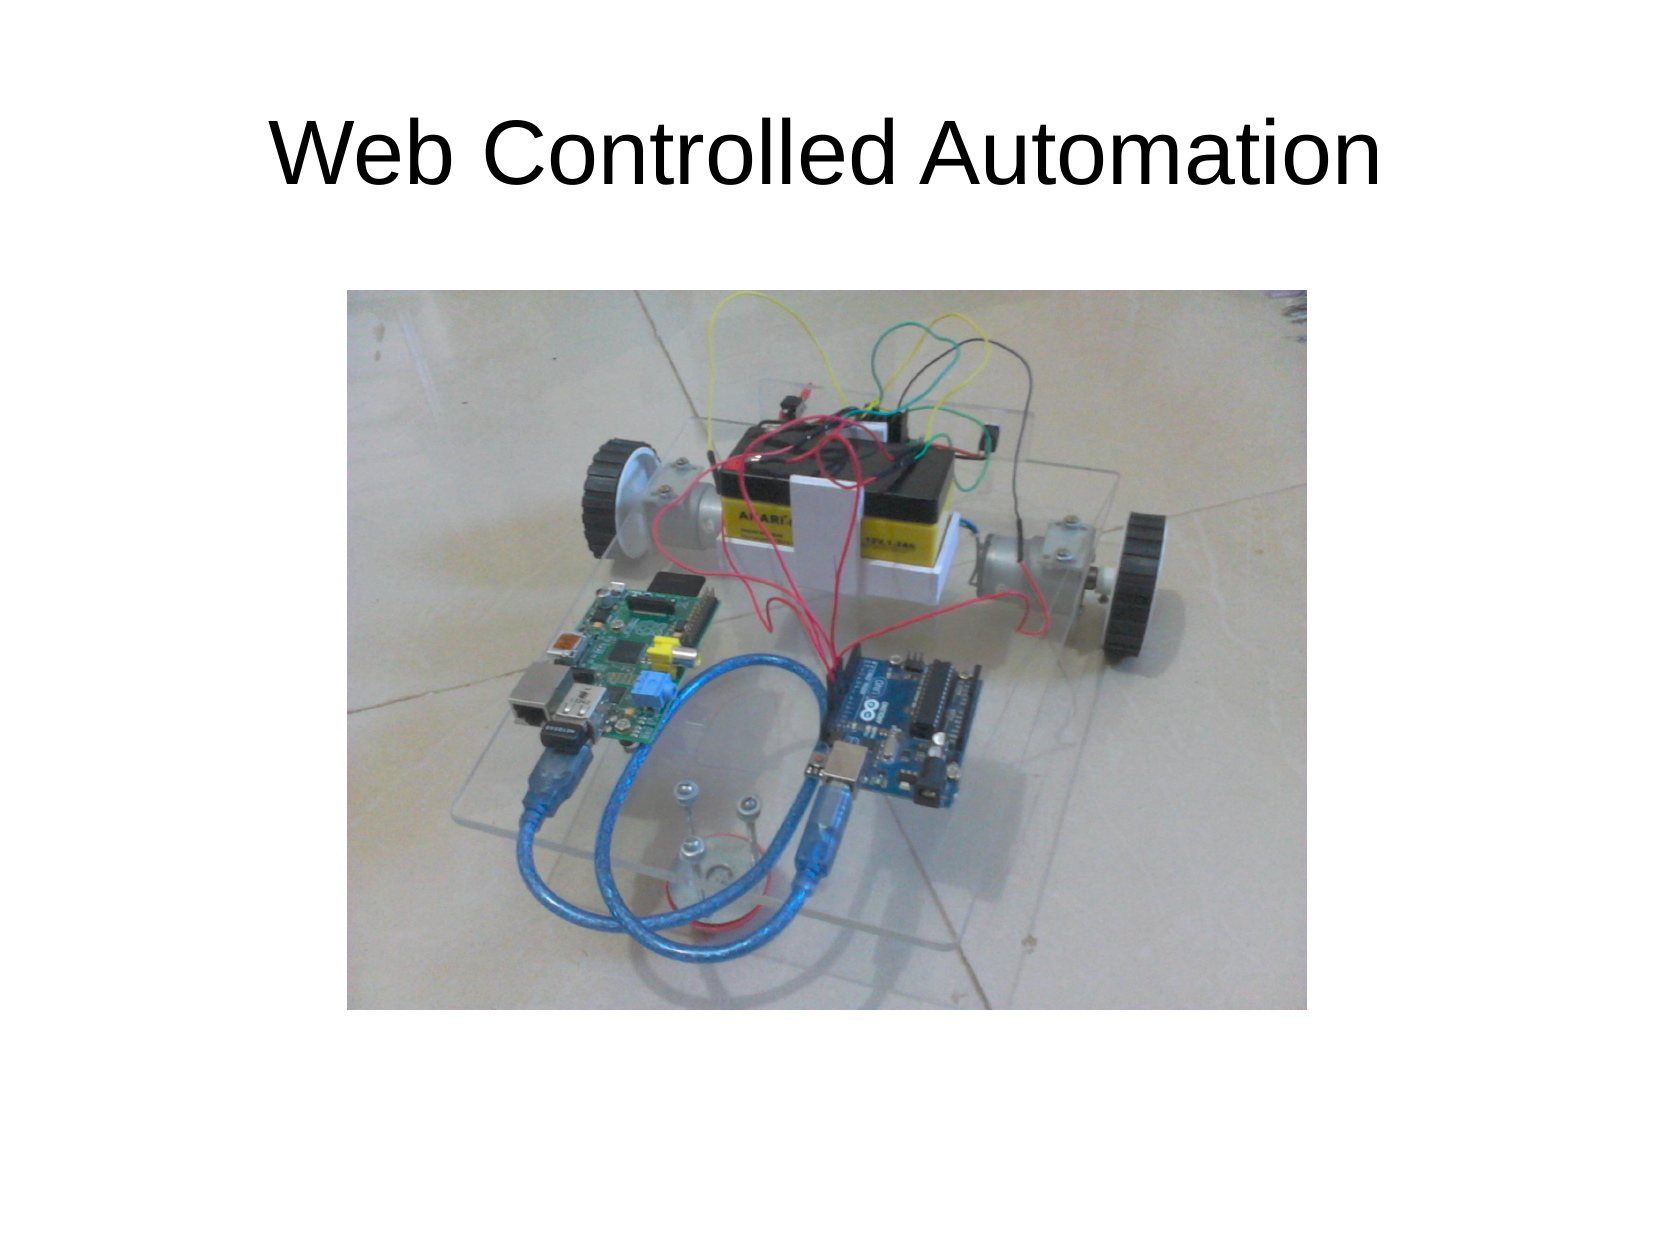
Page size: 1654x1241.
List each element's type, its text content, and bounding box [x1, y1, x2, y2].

picture [347, 290, 1307, 1010]
title Web Controlled Automation [82, 49, 1571, 257]
